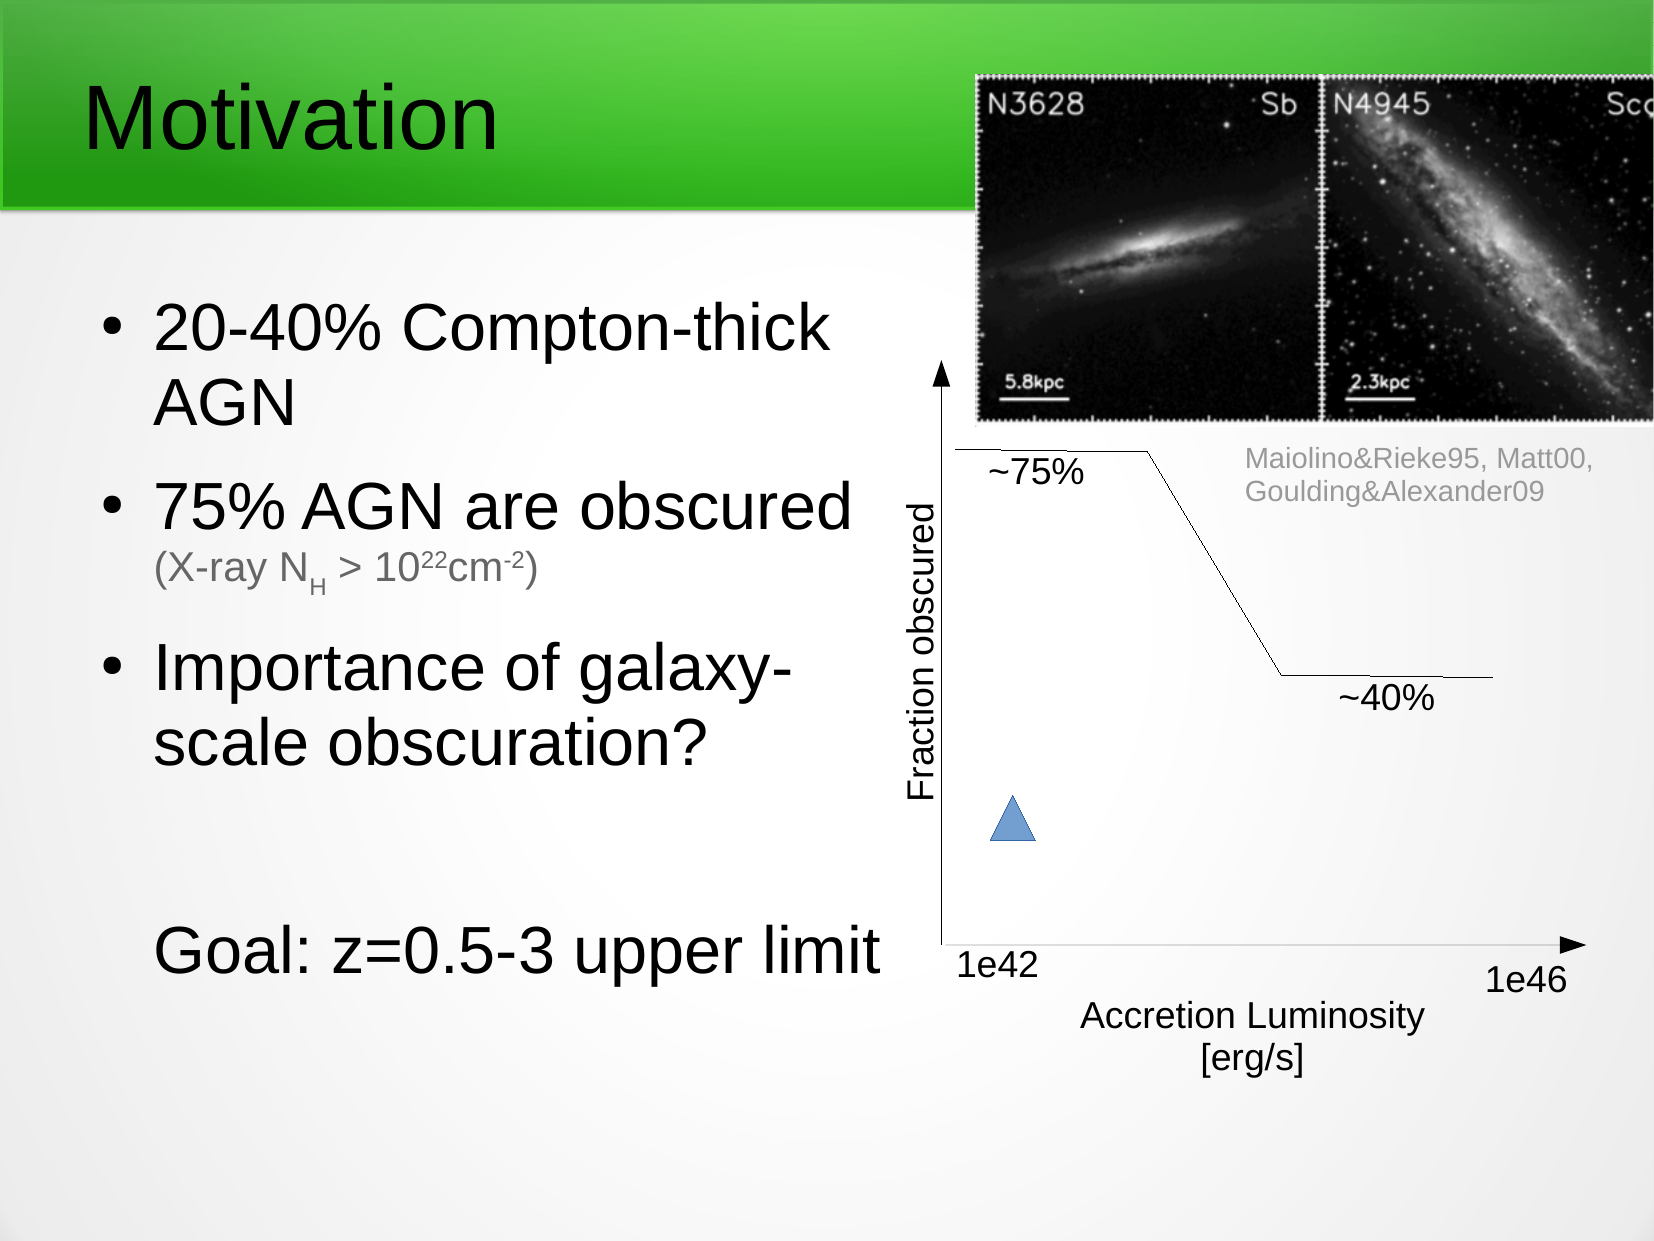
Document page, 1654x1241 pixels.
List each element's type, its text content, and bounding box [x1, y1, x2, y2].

list 20-40% Compton-thick AGN 75% AGN are obscured (X-ray NH > 1022cm-2) Importance of galaxy-scale obscuration? Goal: z=0.5-3 upper limit [82, 290, 886, 1111]
title Motivation [82, 47, 1571, 189]
text_box 1e42 [941, 936, 1257, 1036]
picture [975, 74, 1654, 427]
text_box Maiolino&Rieke95, Matt00, Goulding&Alexander09 [1230, 435, 1654, 516]
text_box Accretion Luminosity [erg/s] [1065, 945, 1441, 1086]
text_box [990, 795, 1036, 841]
text_box 1e46 [1470, 951, 1654, 1051]
